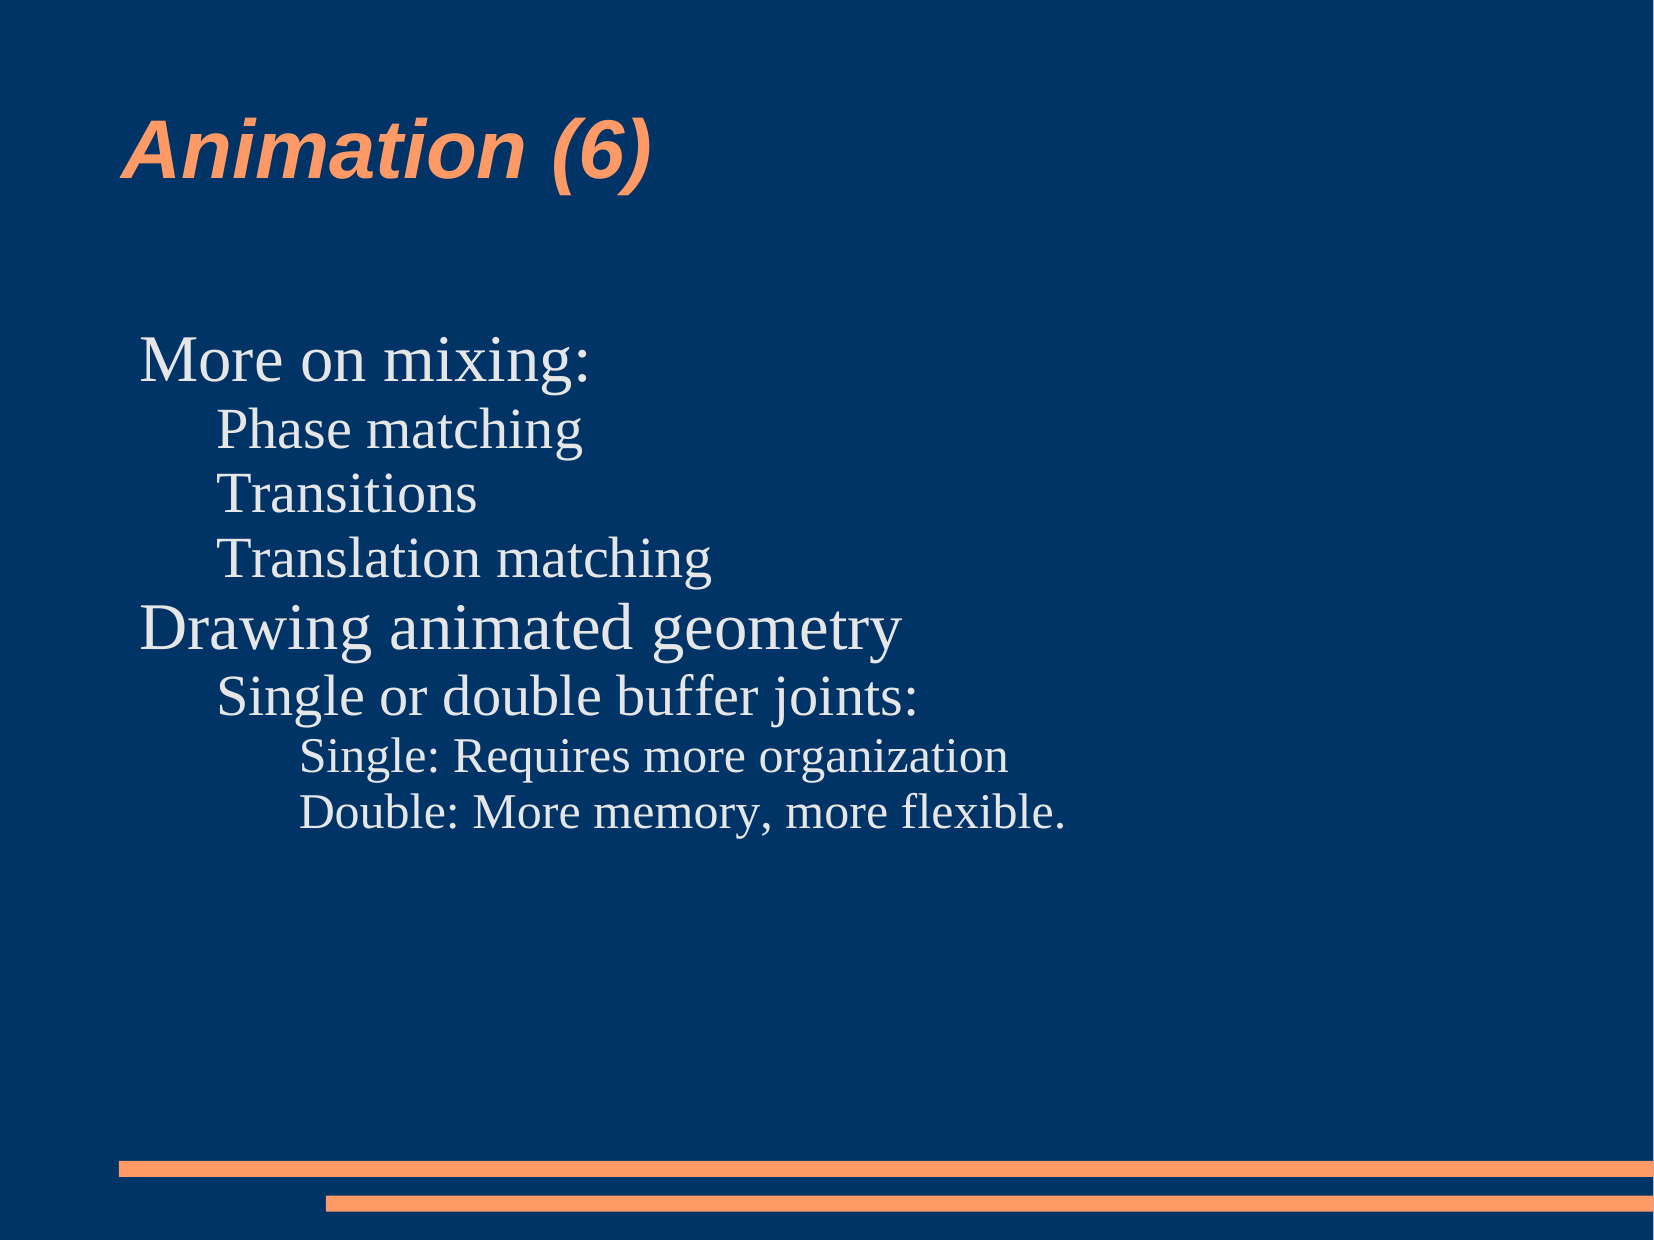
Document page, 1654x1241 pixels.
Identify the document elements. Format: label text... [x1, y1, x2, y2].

title Animation (6) [121, 46, 1534, 254]
list More on mixing: Phase matching Transitions Translation matching Drawing animated geometry Single or double buffer joints: Single: Requires more organization Double: More memory, more flexible. [121, 322, 1561, 1133]
